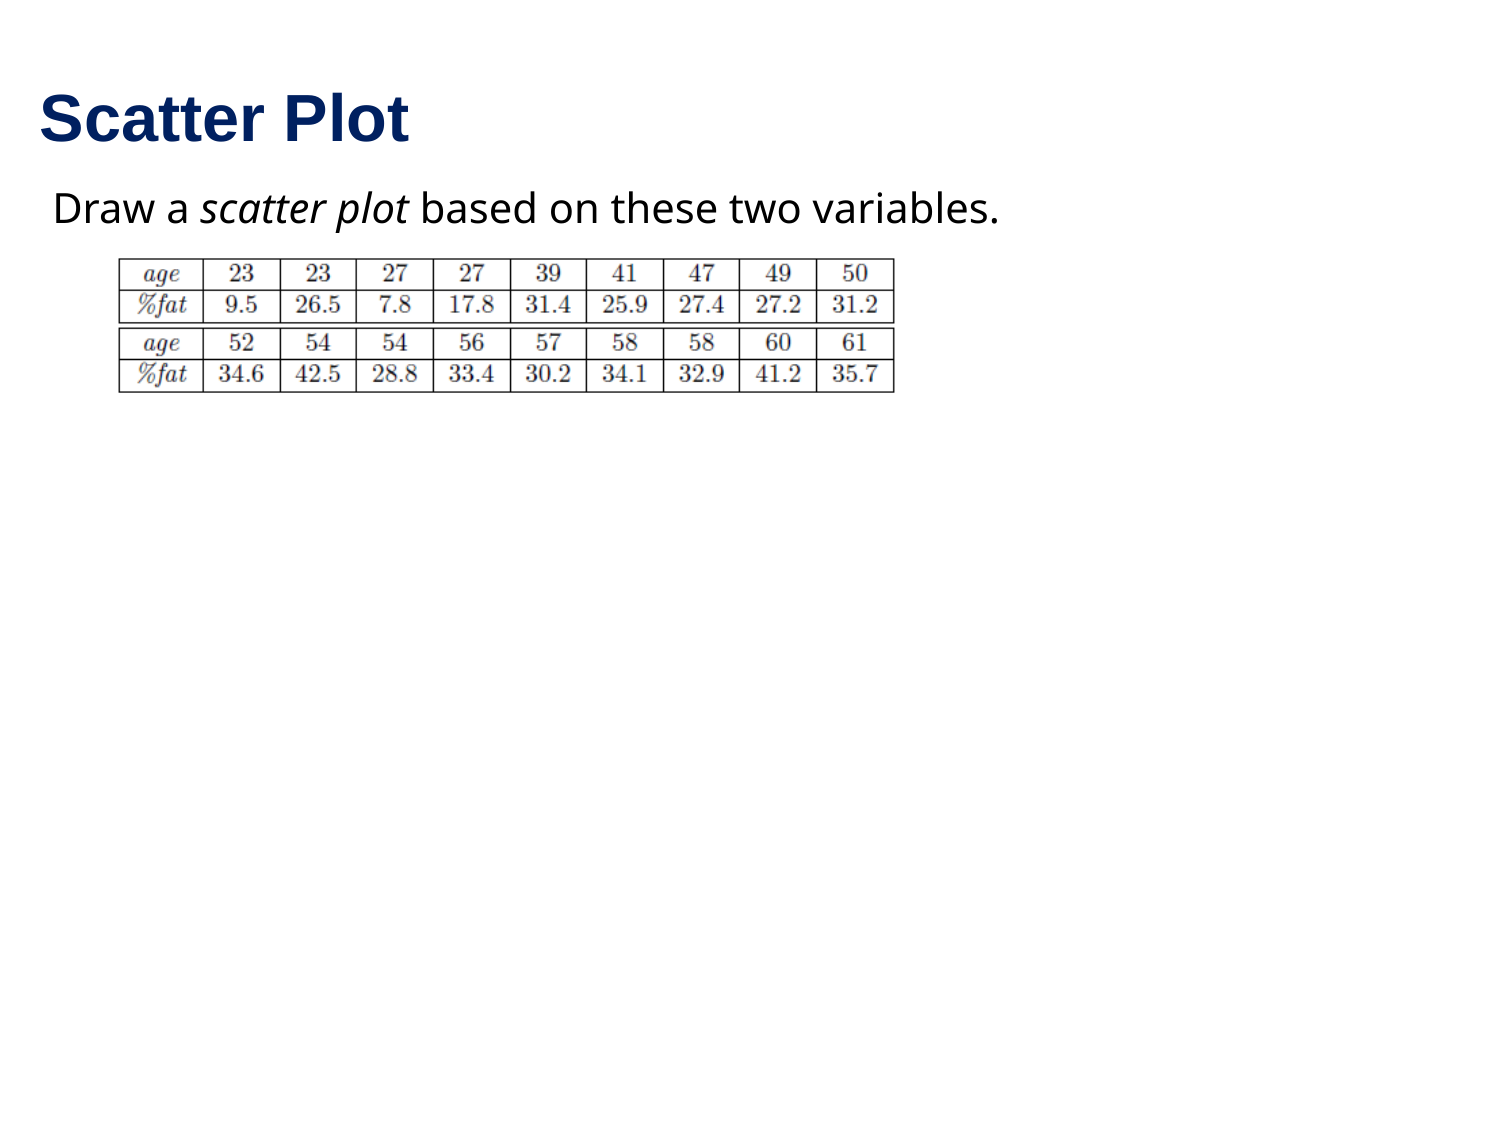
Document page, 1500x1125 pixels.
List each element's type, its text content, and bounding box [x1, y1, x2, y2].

list Draw a scatter plot based on these two variables. [37, 174, 1212, 250]
title Scatter Plot [24, 24, 1096, 162]
picture [112, 249, 900, 397]
